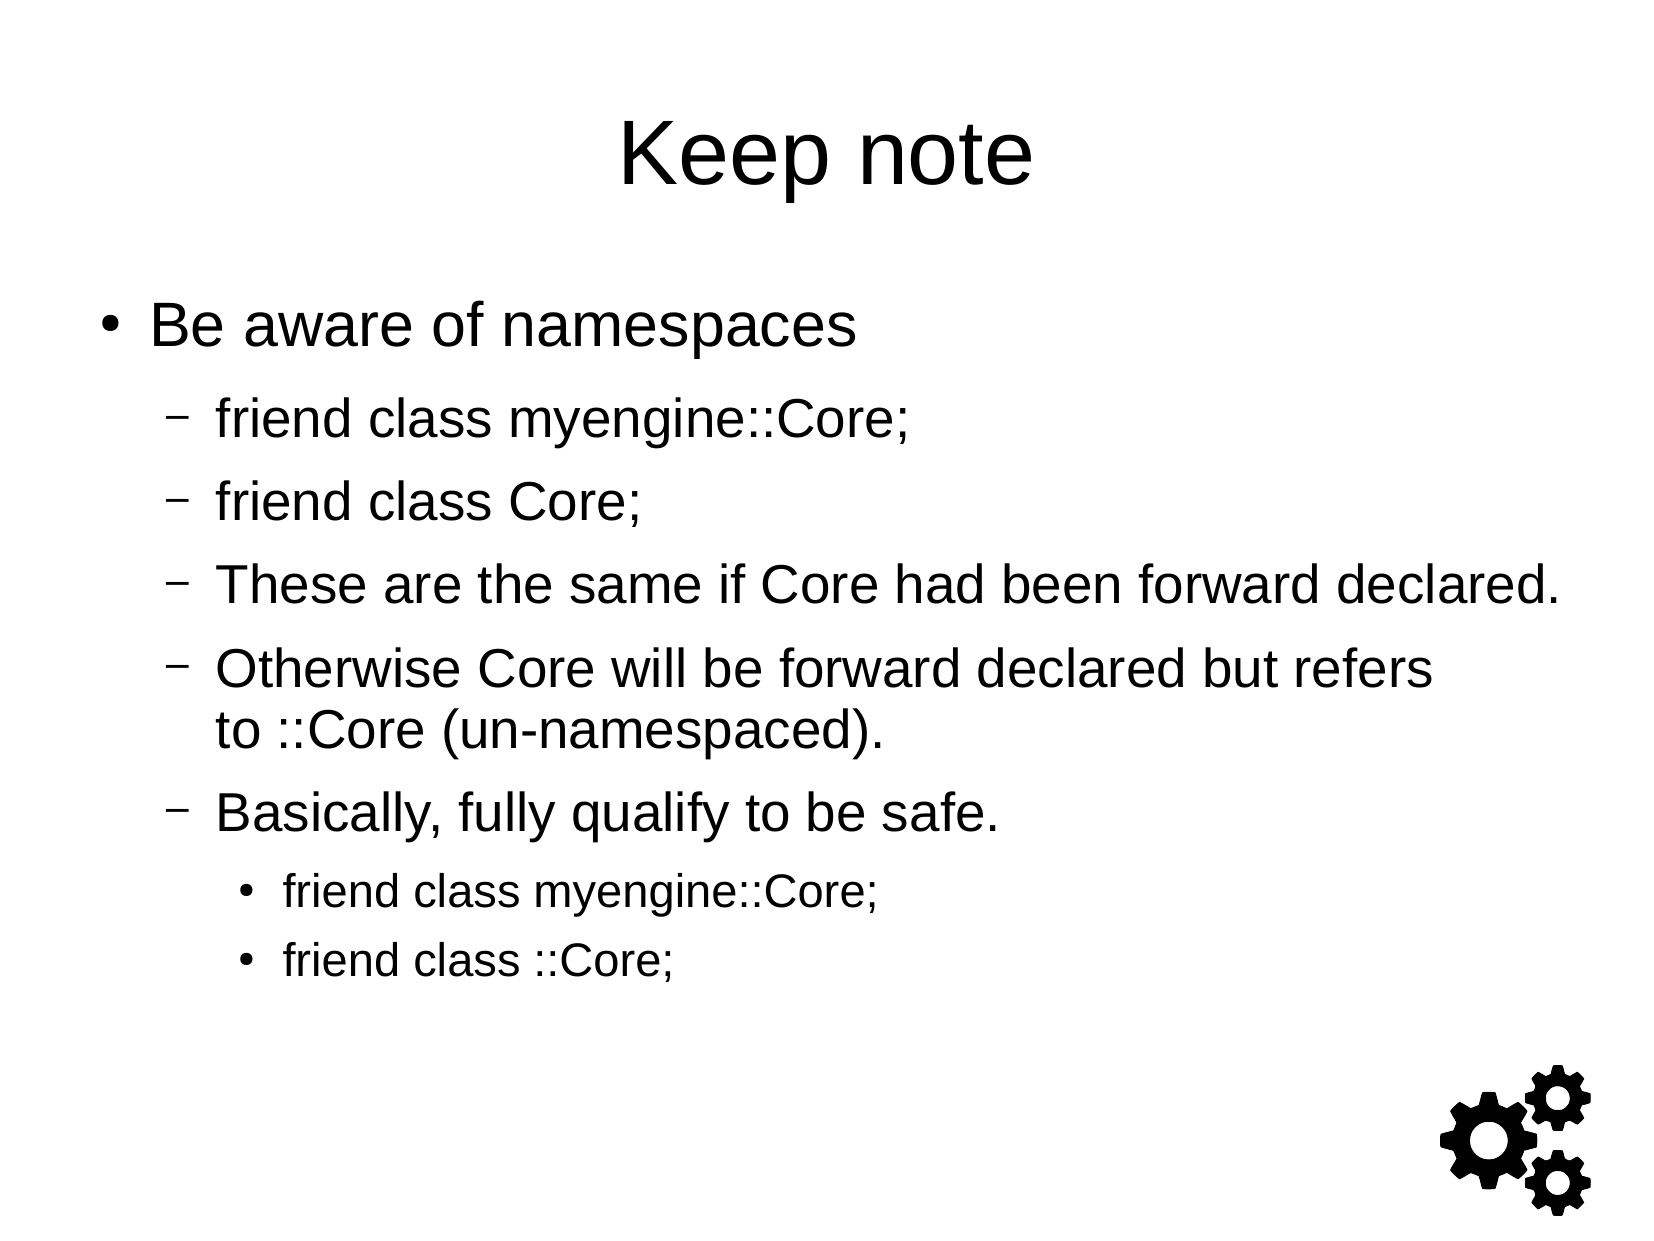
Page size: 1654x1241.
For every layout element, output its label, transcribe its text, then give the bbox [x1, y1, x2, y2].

list Be aware of namespaces friend class myengine::Core; friend class Core; These are the same if Core had been forward declared. Otherwise Core will be forward declared but refers to ::Core (un-namespaced). Basically, fully qualify to be safe. friend class myengine::Core; friend class ::Core; [82, 290, 1571, 1010]
title Keep note [82, 49, 1571, 257]
picture [1440, 1065, 1591, 1216]
